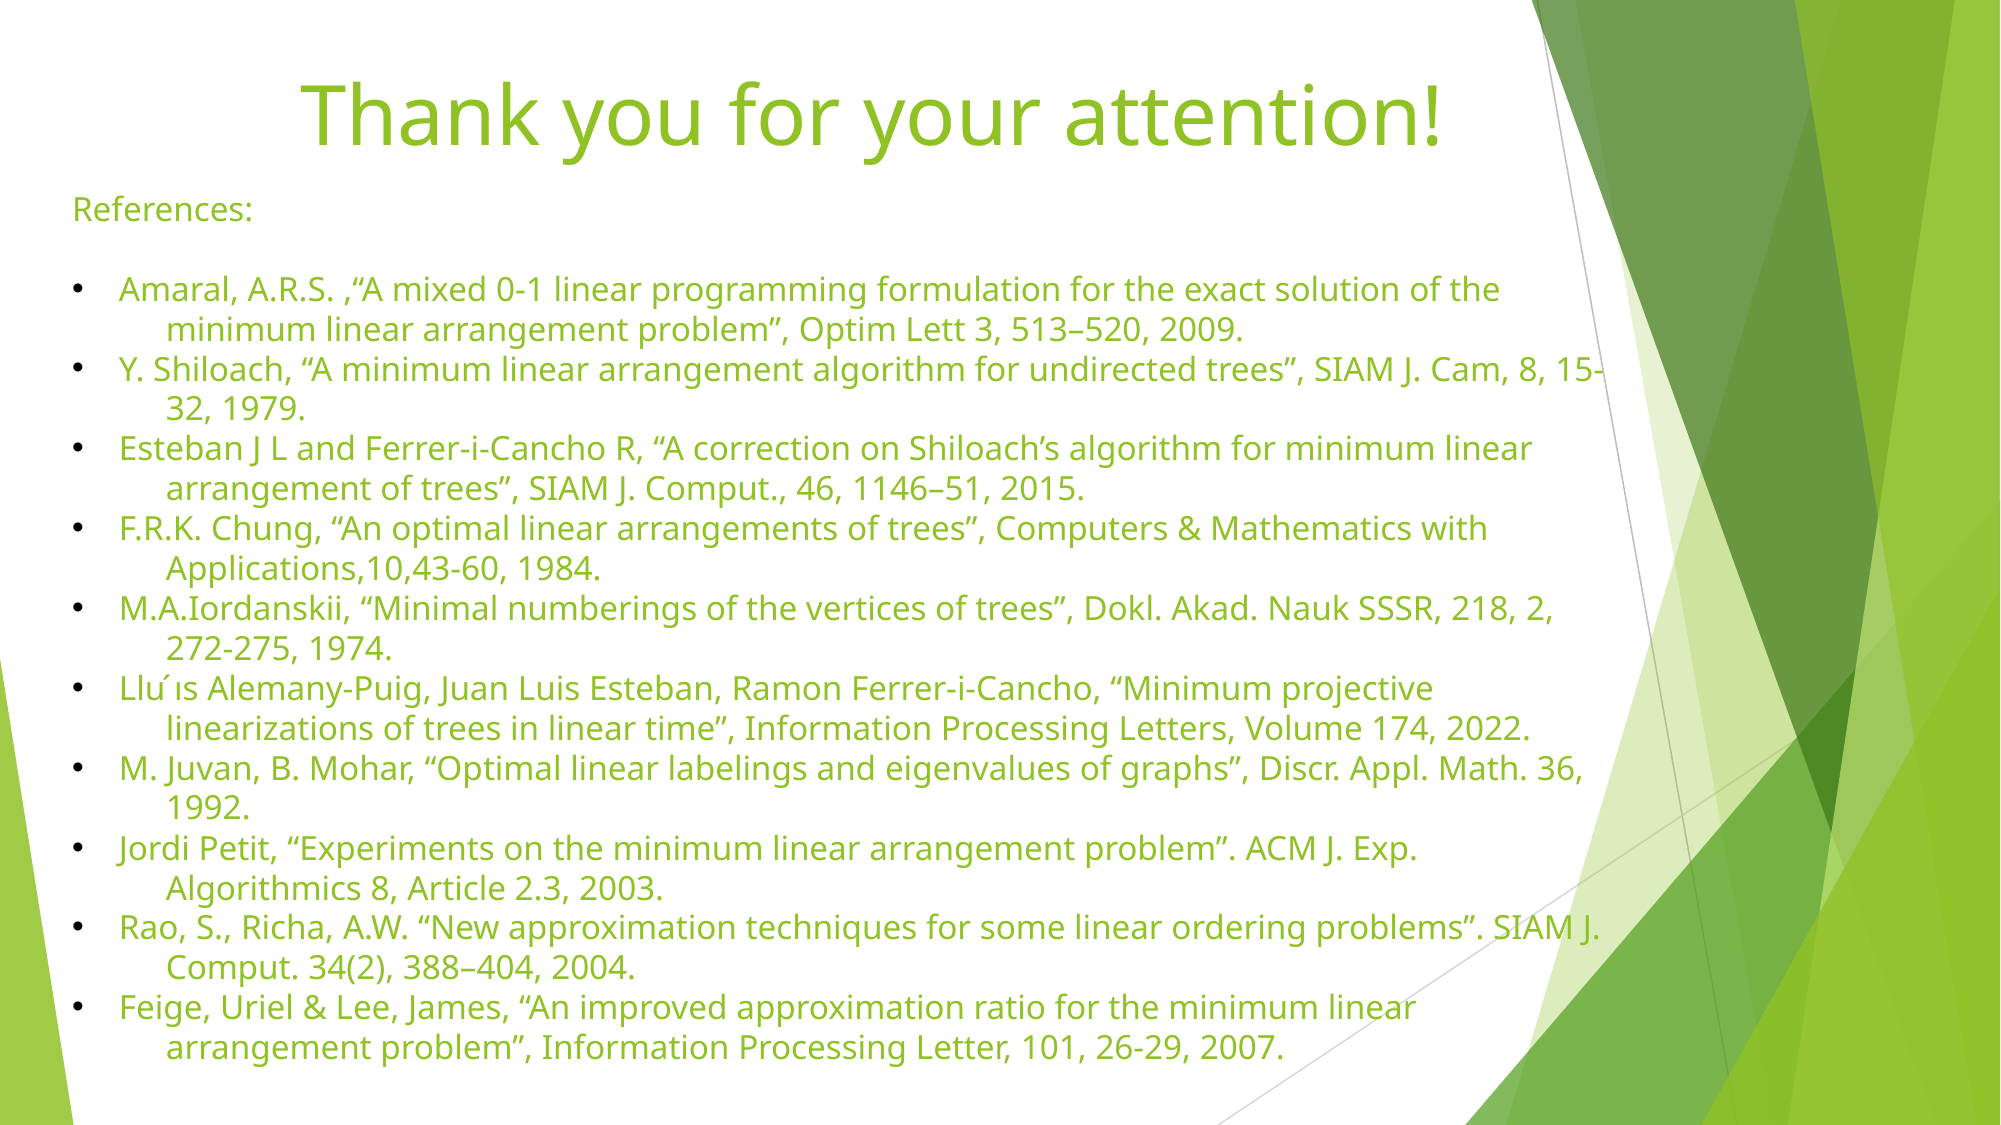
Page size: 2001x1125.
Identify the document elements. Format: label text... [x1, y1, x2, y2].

text_box References: Amaral, A.R.S. ,“A mixed 0-1 linear programming formulation for the exact solution of the minimum linear arrangement problem”, Optim Lett 3, 513–520, 2009. Y. Shiloach, “A minimum linear arrangement algorithm for undirected trees”, SIAM J. Cam, 8, 15-32, 1979. Esteban J L and Ferrer-i-Cancho R, “A correction on Shiloach’s algorithm for minimum linear arrangement of trees”, SIAM J. Comput., 46, 1146–51, 2015. F.R.K. Chung, “An optimal linear arrangements of trees”, Computers & Mathematics with Applications,10,43-60, 1984. M.A.Iordanskii, “Minimal numberings of the vertices of trees”, Dokl. Akad. Nauk SSSR, 218, 2, 272-275, 1974. Llu ́ıs Alemany-Puig, Juan Luis Esteban, Ramon Ferrer-i-Cancho, “Minimum projective linearizations of trees in linear time”, Information Processing Letters, Volume 174, 2022. M. Juvan, B. Mohar, “Optimal linear labelings and eigenvalues of graphs”, Discr. Appl. Math. 36, 1992. Jordi Petit, “Experiments on the minimum linear arrangement problem”. ACM J. Exp. Algorithmics 8, Article 2.3, 2003. Rao, S., Richa, A.W. “New approximation techniques for some linear ordering problems”. SIAM J. Comput. 34(2), 388–404, 2004. Feige, Uriel & Lee, James, “An improved approximation ratio for the minimum linear arrangement problem”, Information Processing Letter, 101, 26-29, 2007. [56, 180, 1634, 1125]
title Thank you for your attention! [167, 54, 1579, 180]
